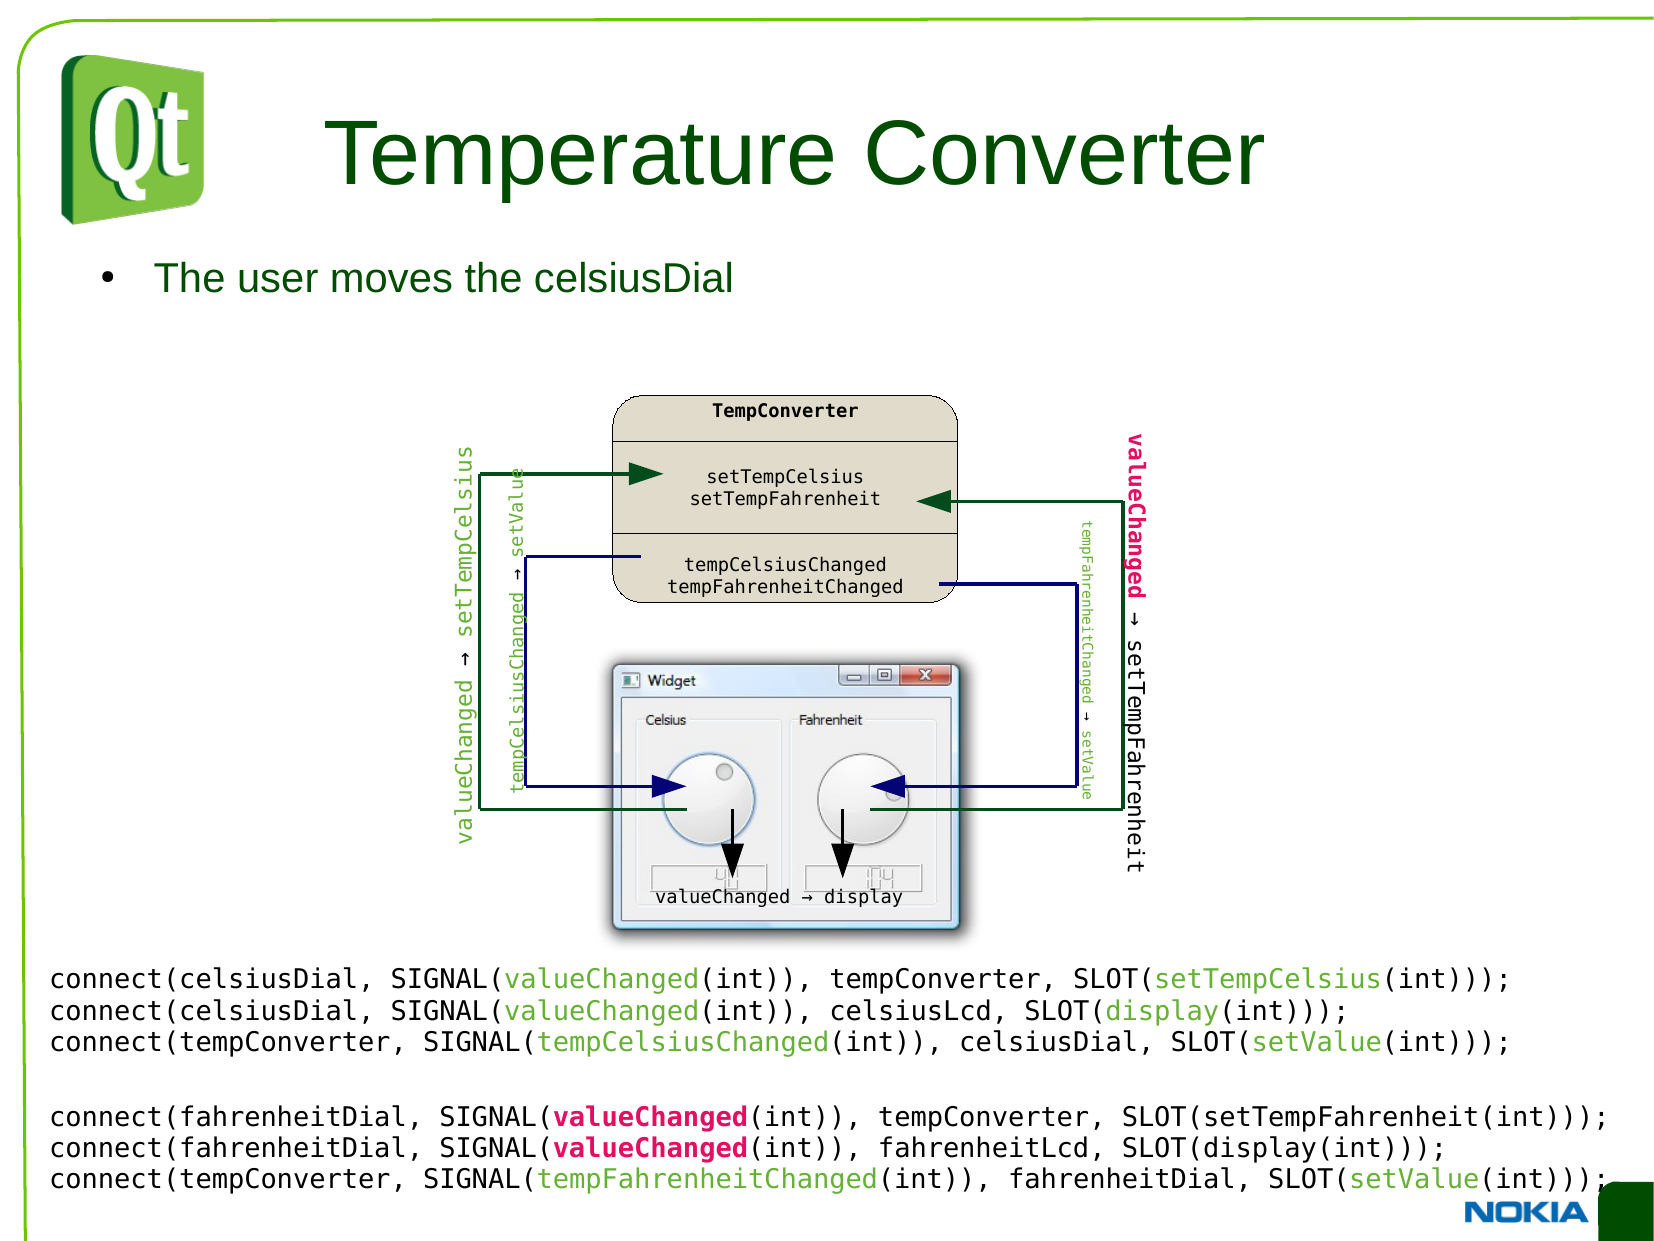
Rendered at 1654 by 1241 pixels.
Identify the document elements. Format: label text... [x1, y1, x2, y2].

text_box connect(celsiusDial, SIGNAL(valueChanged(int)), tempConverter, SLOT(setTempCelsius(int))); connect(celsiusDial, SIGNAL(valueChanged(int)), celsiusLcd, SLOT(display(int))); connect(tempConverter, SIGNAL(tempCelsiusChanged(int)), celsiusDial, SLOT(setValue(int))); connect(fahrenheitDial, SIGNAL(valueChanged(int)), tempConverter, SLOT(setTempFahrenheit(int))); connect(fahrenheitDial, SIGNAL(valueChanged(int)), fahrenheitLcd, SLOT(display(int))); connect(tempConverter, SIGNAL(tempFahrenheitChanged(int)), fahrenheitDial, SLOT(setValue(int))); [34, 956, 1631, 1206]
text_box tempFahrenheitChanged → setValue [1071, 505, 1104, 817]
text_box valueChanged → display [640, 878, 933, 916]
picture [61, 55, 204, 225]
picture [594, 648, 986, 952]
text_box tempCelsiusChanged → setValue [497, 451, 536, 810]
text_box TempConverter setTempCelsius setTempFahrenheit tempCelsiusChanged tempFahrenheitChanged [612, 395, 958, 441]
text_box TempConverter setTempCelsius setTempFahrenheit tempCelsiusChanged tempFahrenheitChanged [612, 442, 958, 533]
text_box valueChanged → setTempFahrenheit [1114, 419, 1158, 891]
text_box valueChanged → setTempCelsius [442, 429, 485, 860]
list The user moves the celsiusDial [82, 254, 1571, 325]
picture [1465, 1206, 1589, 1223]
title Temperature Converter [257, 49, 1333, 254]
text_box TempConverter setTempCelsius setTempFahrenheit tempCelsiusChanged tempFahrenheitChanged [612, 534, 958, 603]
